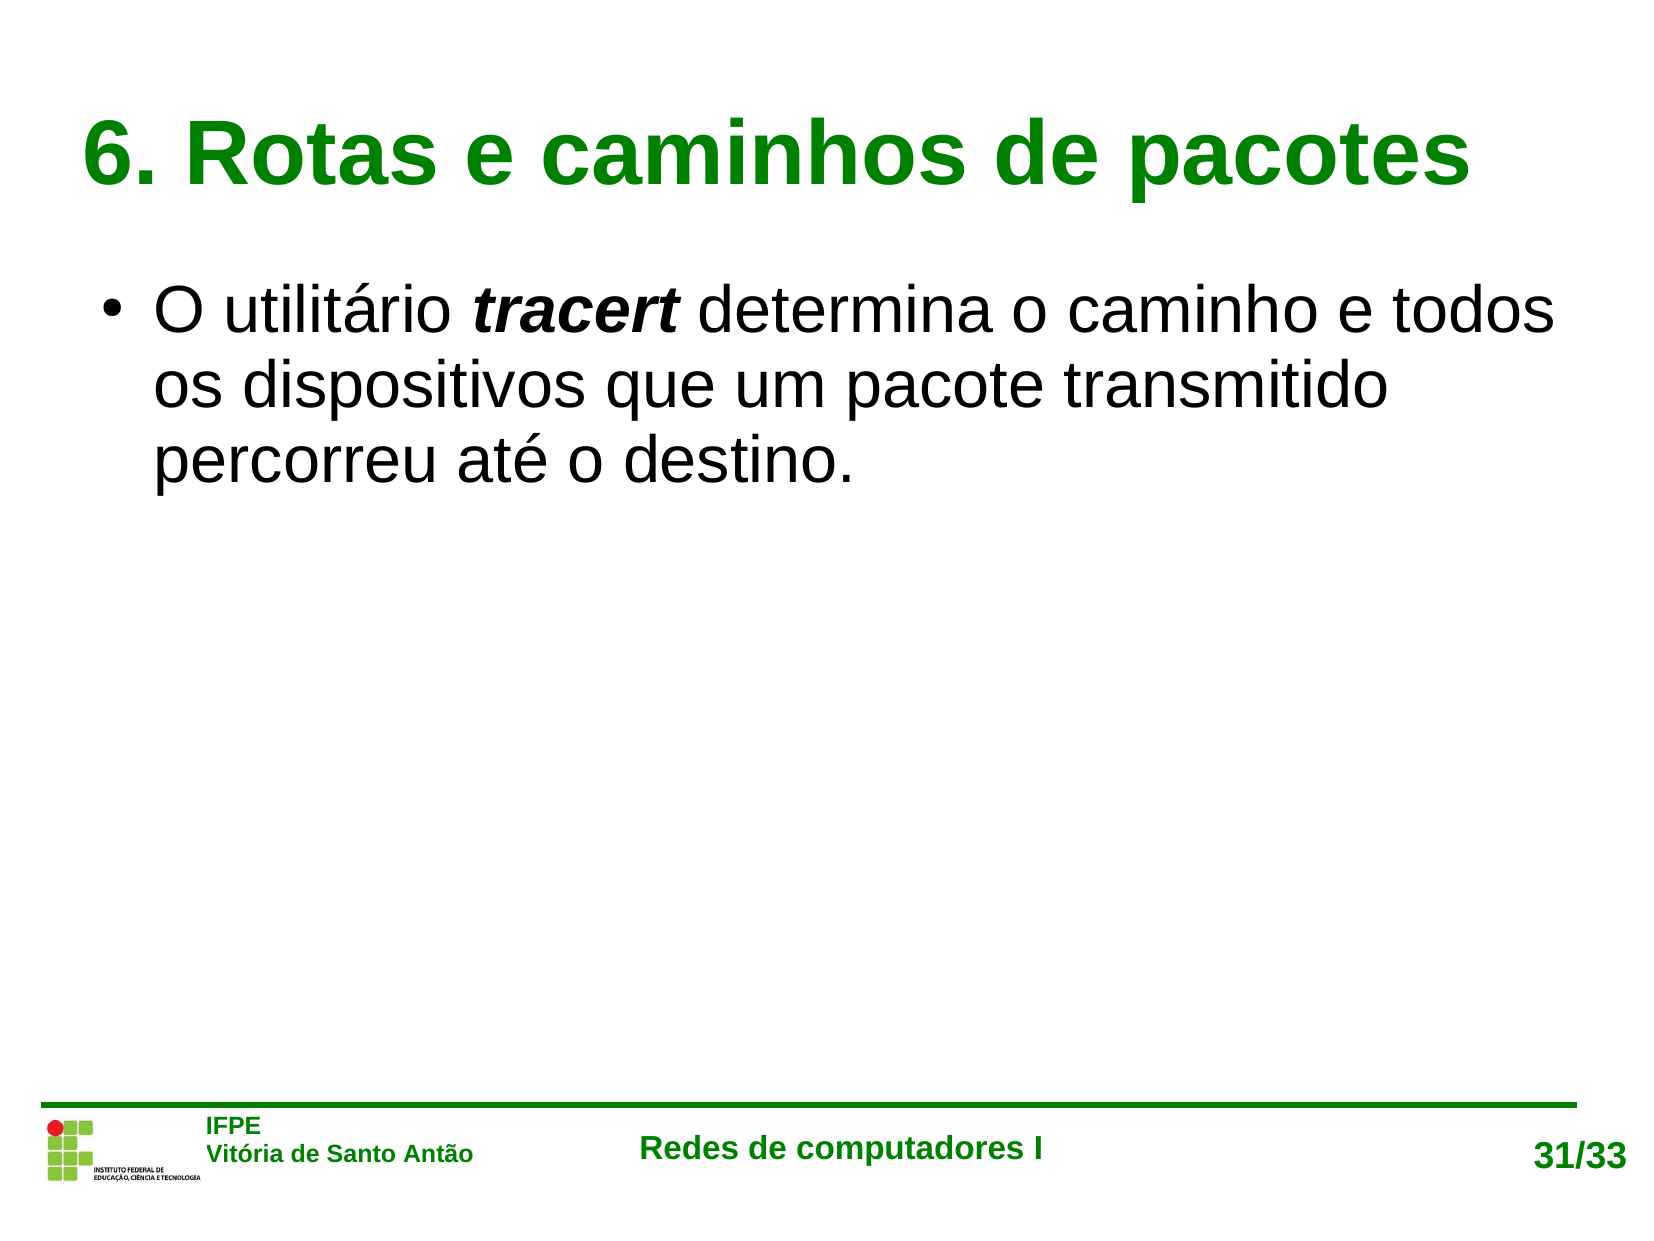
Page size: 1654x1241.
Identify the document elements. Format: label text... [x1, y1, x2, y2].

list O utilitário tracert determina o caminho e todos os dispositivos que um pacote transmitido percorreu até o destino. [82, 272, 1571, 1091]
title 6. Rotas e caminhos de pacotes [82, 49, 1571, 257]
picture [39, 1111, 207, 1191]
